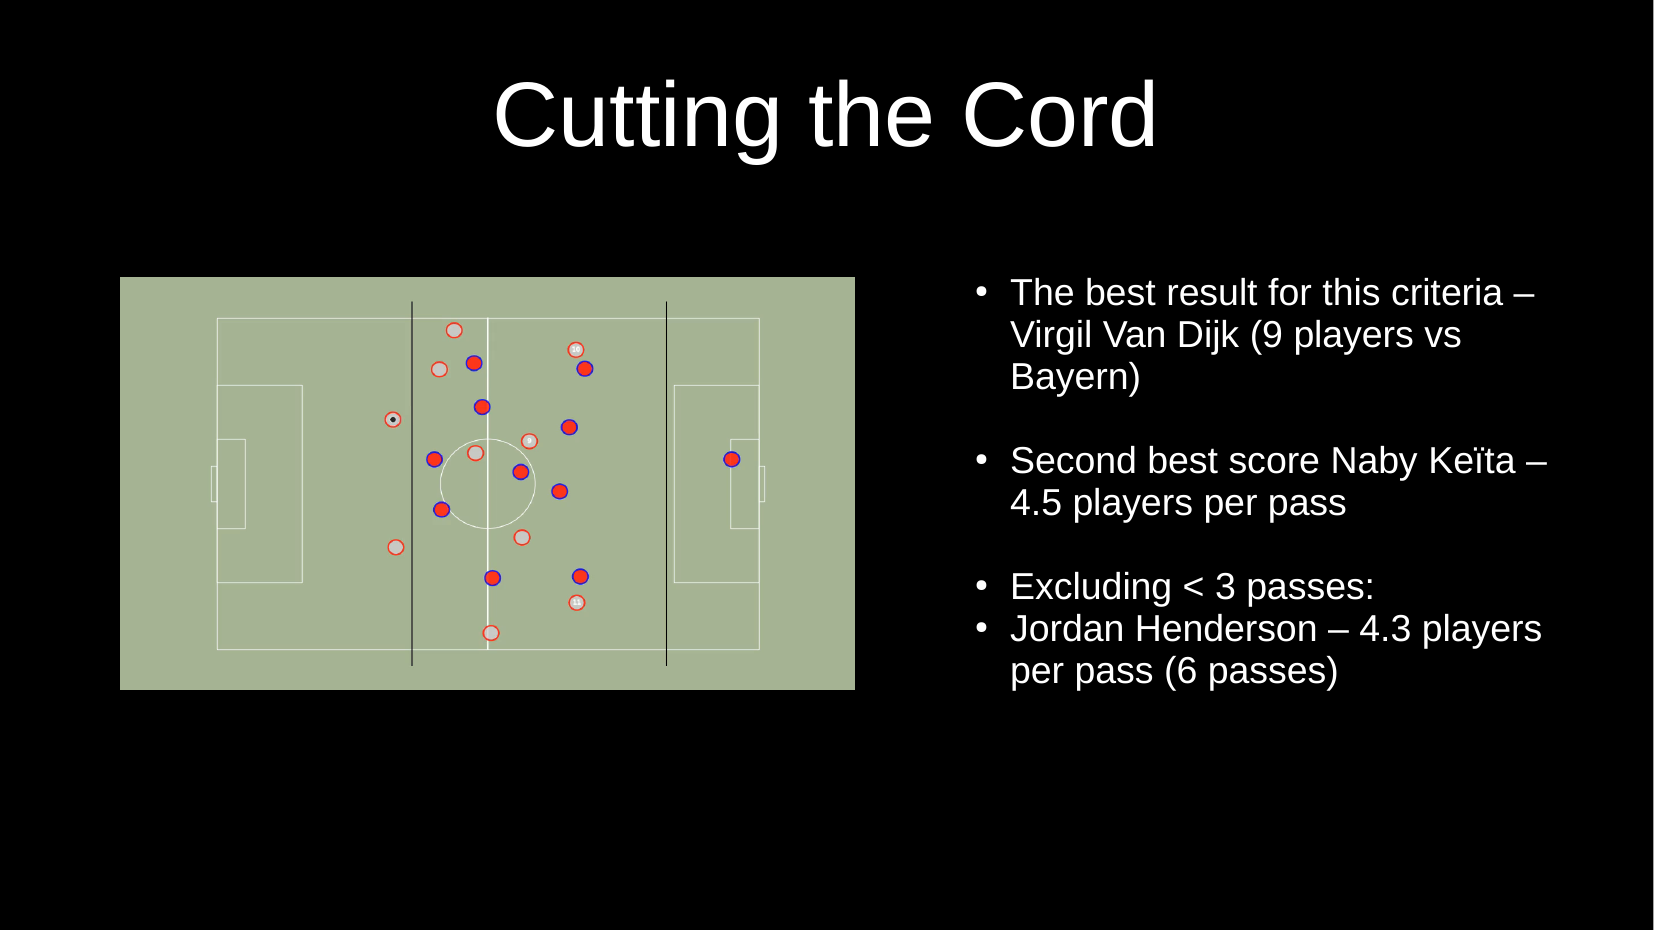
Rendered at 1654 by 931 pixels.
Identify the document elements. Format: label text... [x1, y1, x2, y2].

text_box The best result for this criteria – Virgil Van Dijk (9 players vs Bayern) Second best score Naby Keïta – 4.5 players per pass Excluding < 3 passes: Jordan Henderson – 4.3 players per pass (6 passes) [960, 264, 1591, 721]
text_box [120, 276, 856, 691]
title Cutting the Cord [82, 37, 1571, 193]
